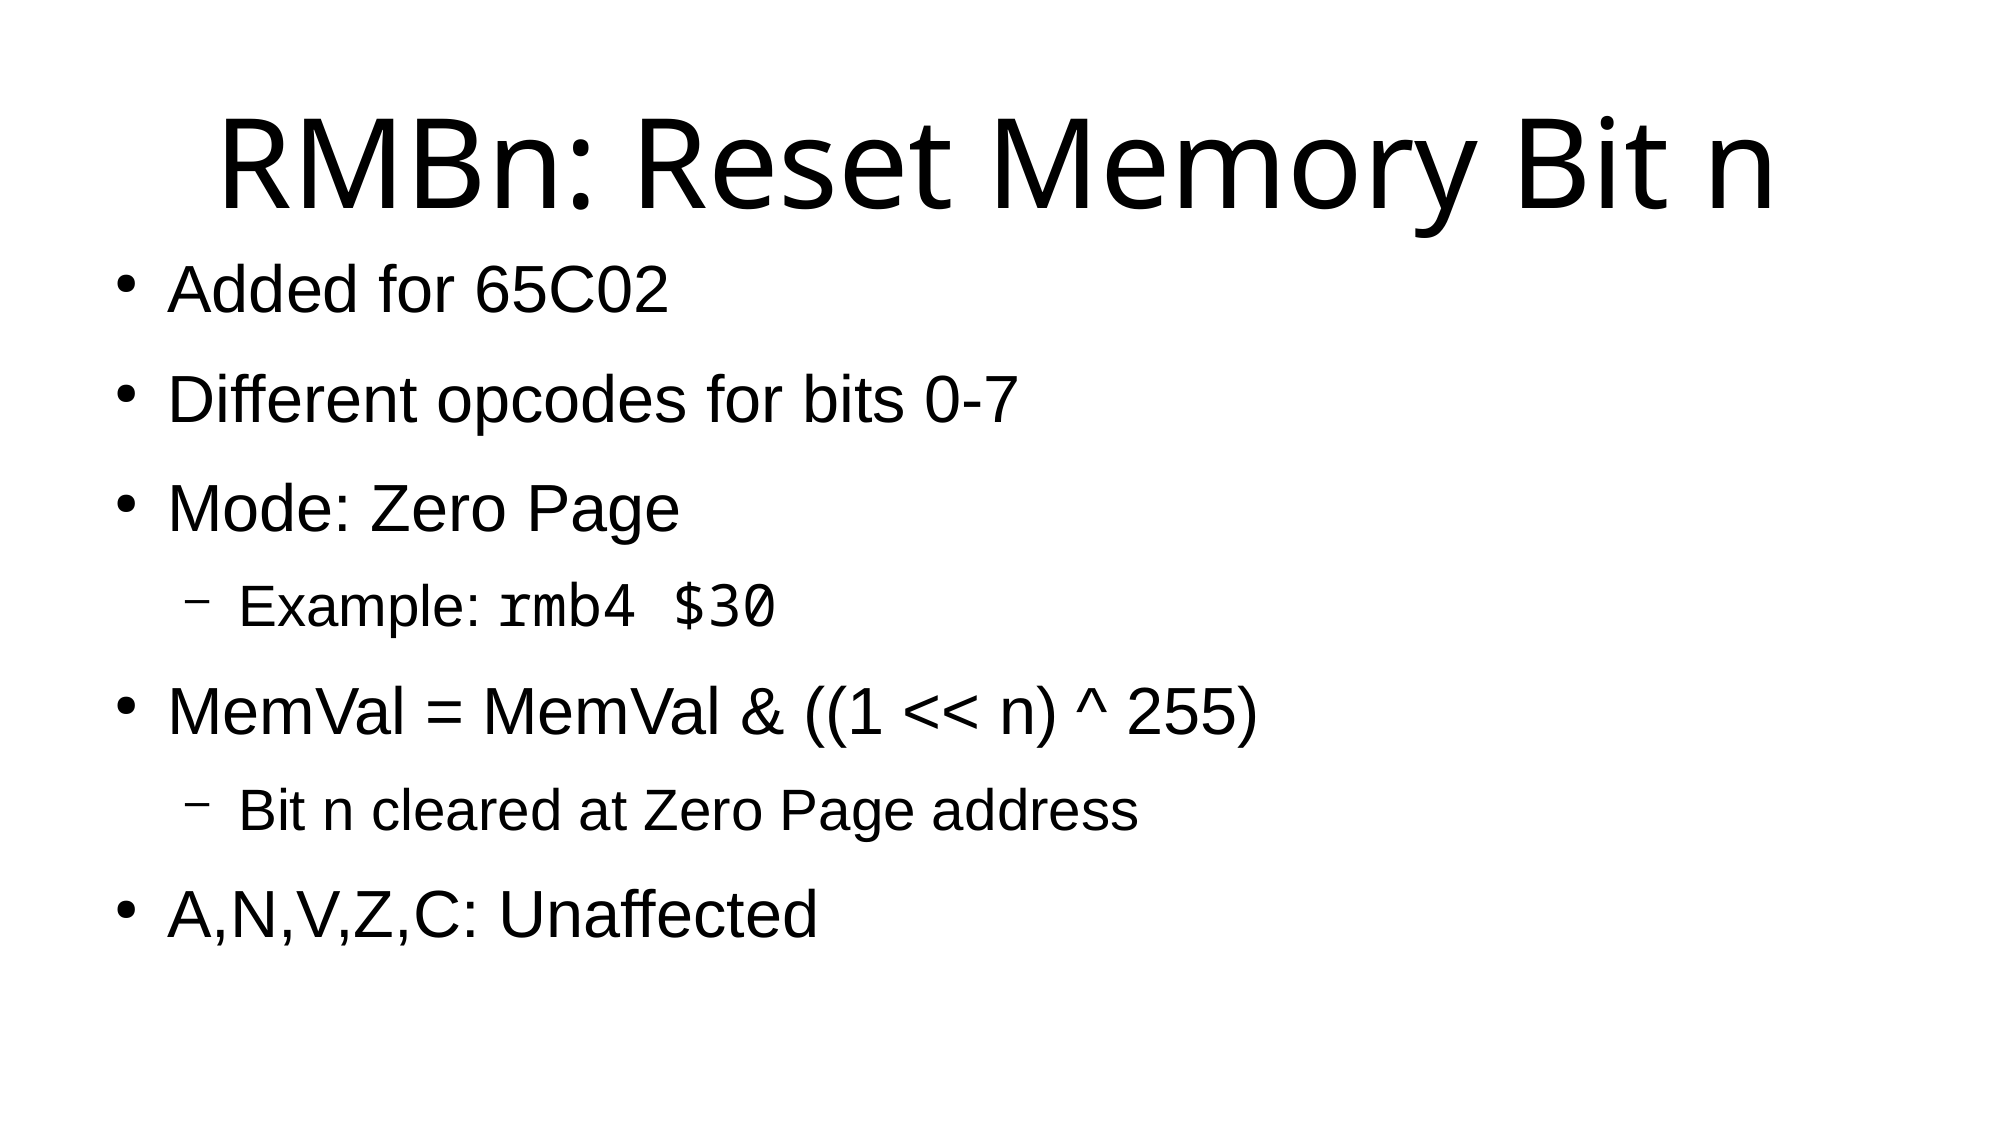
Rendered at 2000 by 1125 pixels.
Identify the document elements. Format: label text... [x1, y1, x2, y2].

title RMBn: Reset Memory Bit n [30, 59, 1966, 278]
list Added for 65C02 Different opcodes for bits 0-7 Mode: Zero Page Example: rmb4 $30 MemVal = MemVal & ((1 << n) ^ 255) Bit n cleared at Zero Page address A,N,V,Z,C: Unaffected [81, 278, 1931, 1064]
